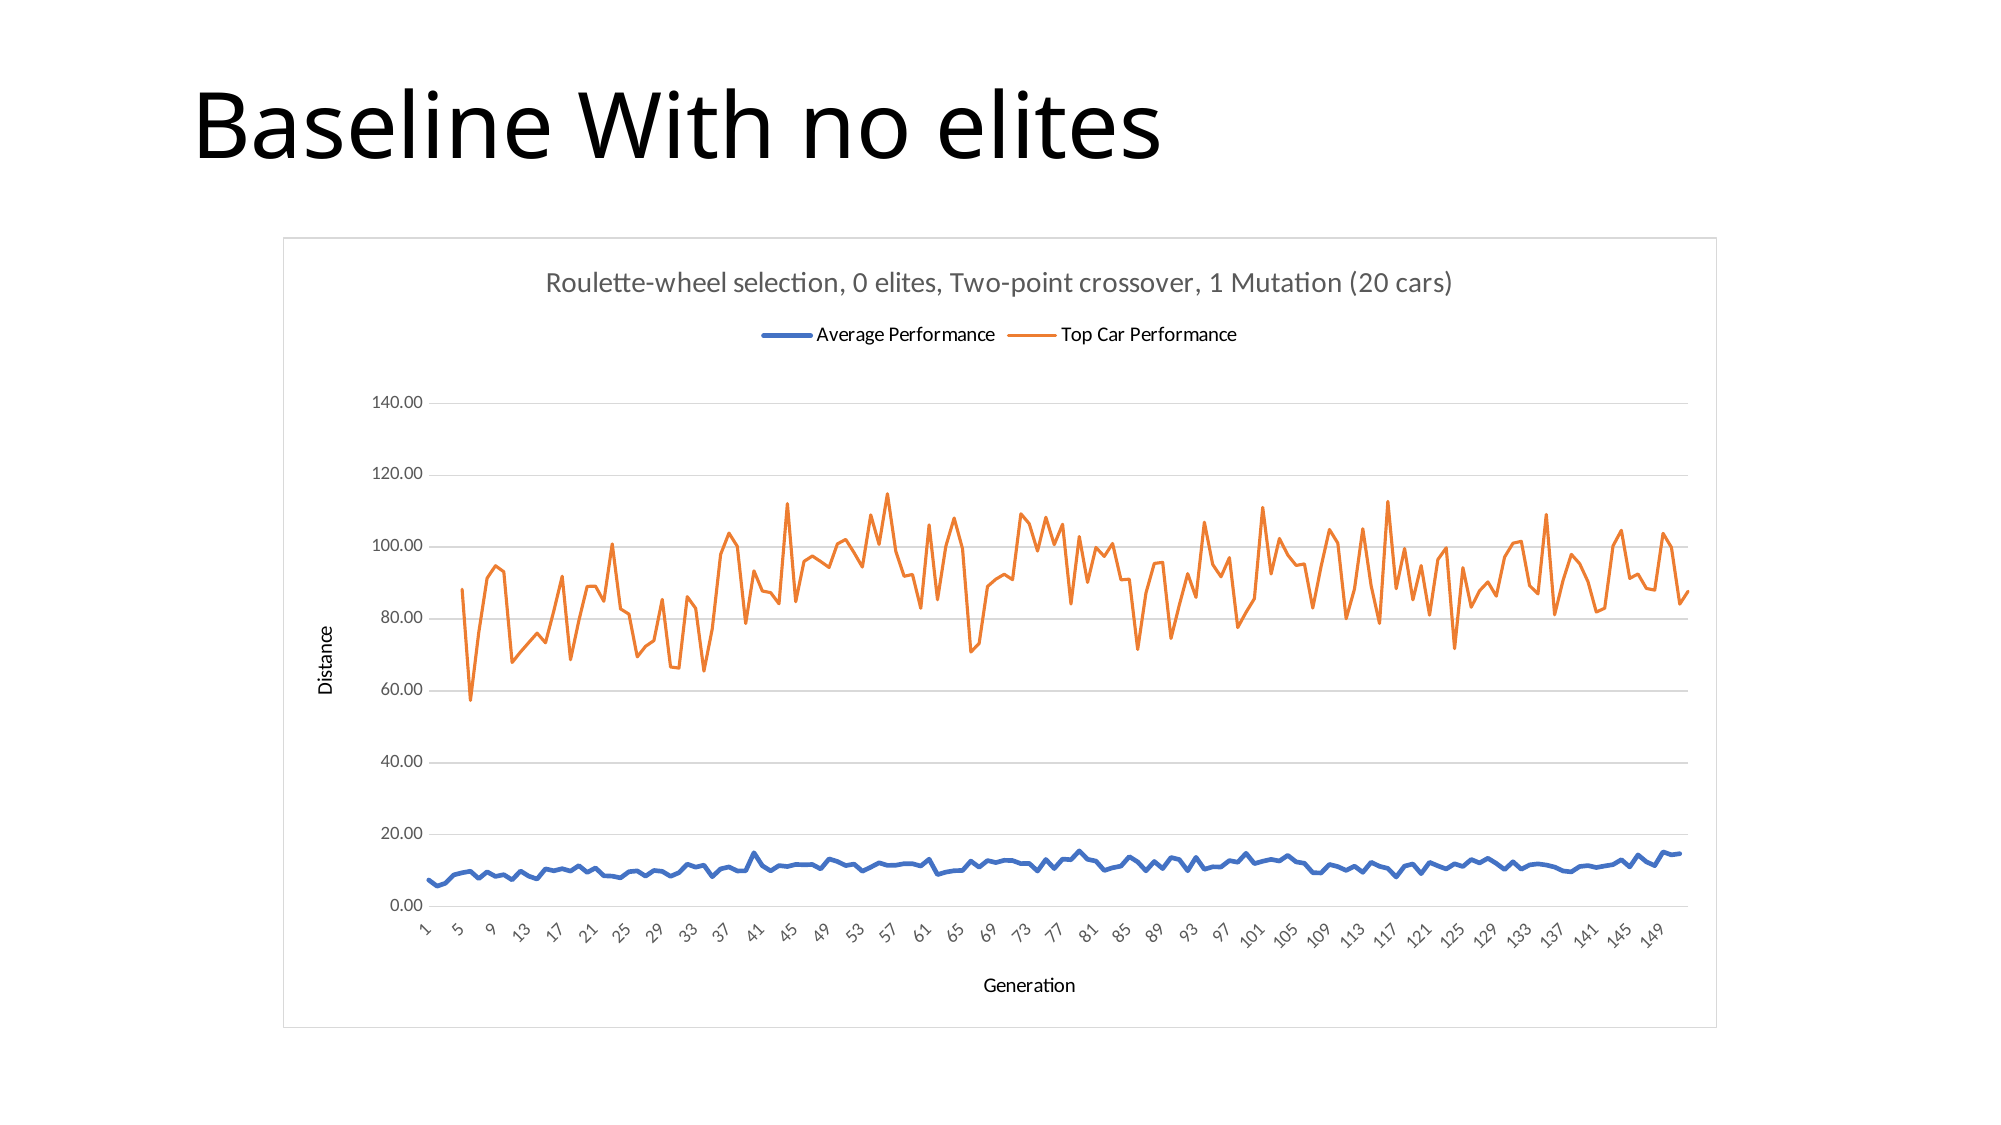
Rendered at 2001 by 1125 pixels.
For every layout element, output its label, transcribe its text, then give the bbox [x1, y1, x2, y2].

title Baseline With no elites [176, 19, 1902, 238]
chart [282, 237, 1718, 1029]
